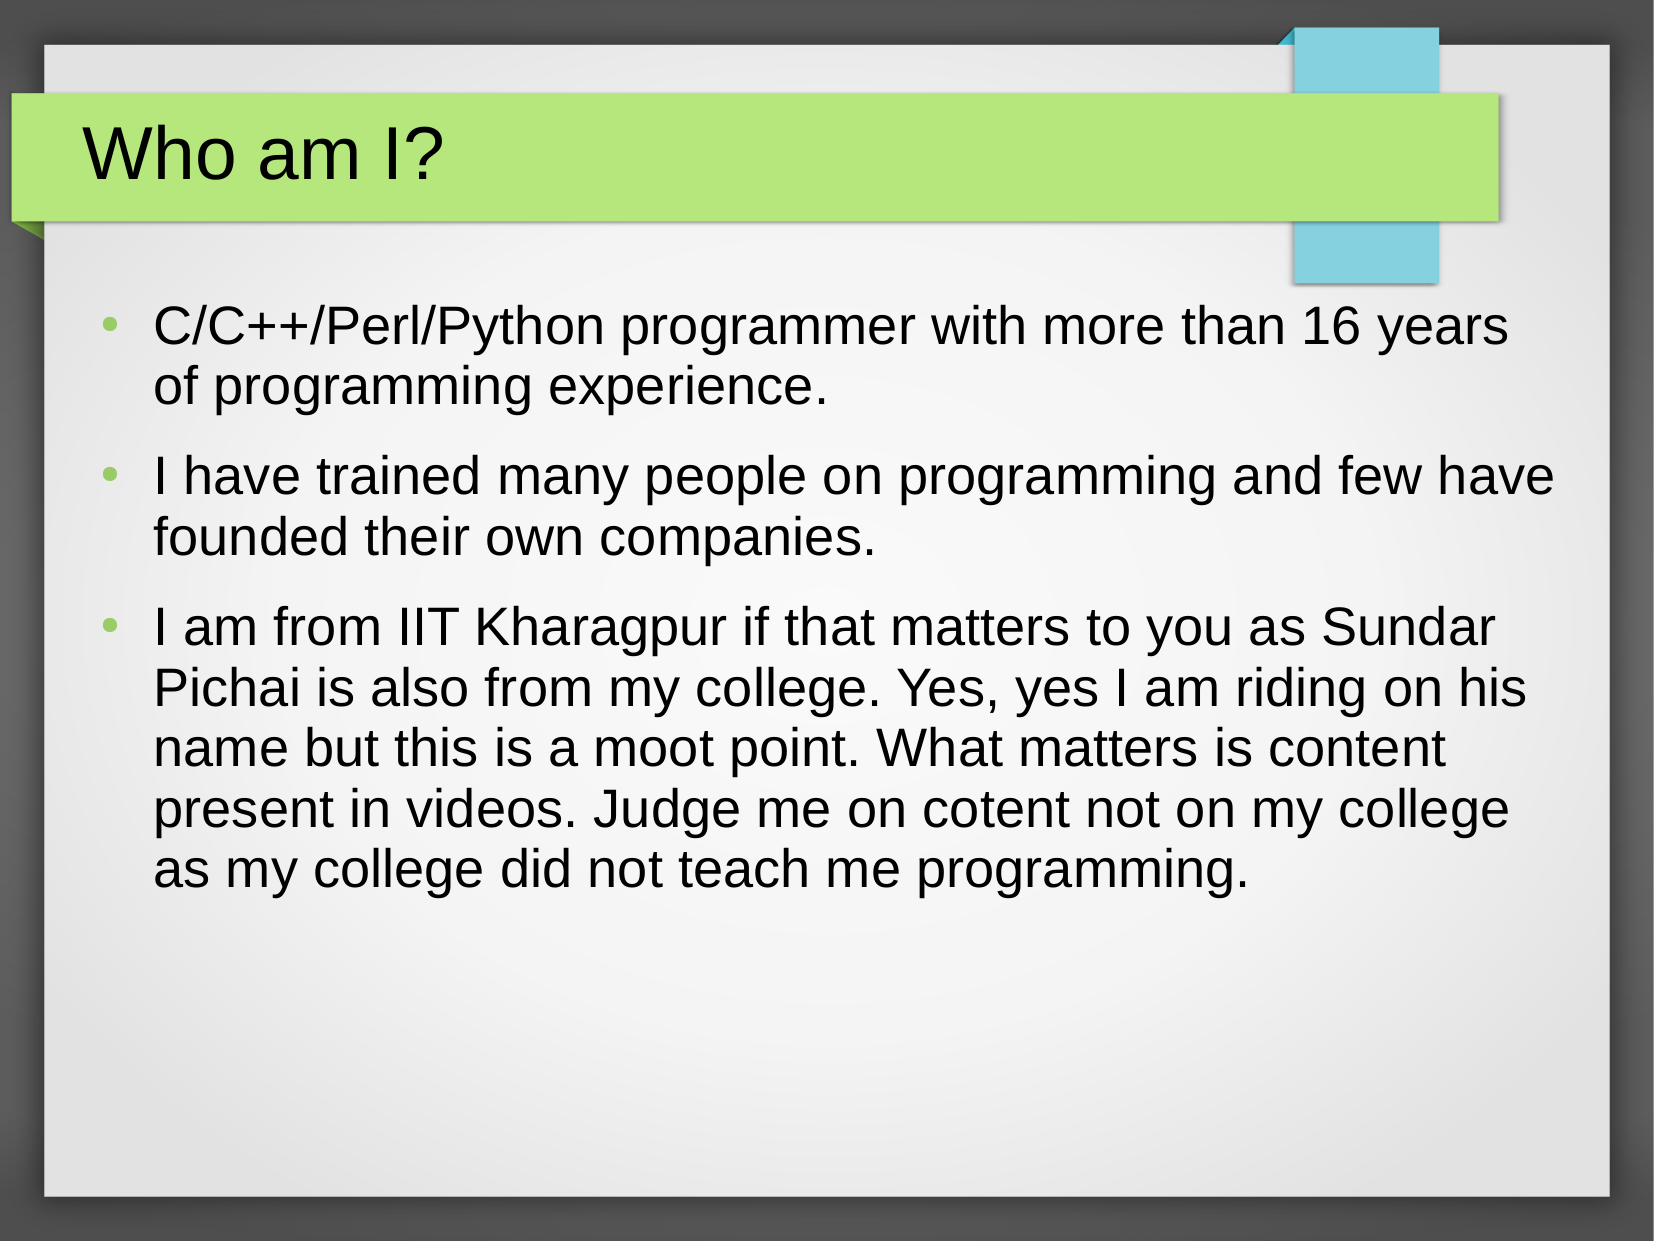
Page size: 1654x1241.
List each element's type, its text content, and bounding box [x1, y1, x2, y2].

list C/C++/Perl/Python programmer with more than 16 years of programming experience. I have trained many people on programming and few have founded their own companies. I am from IIT Kharagpur if that matters to you as Sundar Pichai is also from my college. Yes, yes I am riding on his name but this is a moot point. What matters is content present in videos. Judge me on cotent not on my college as my college did not teach me programming. [82, 295, 1571, 1015]
title Who am I? [82, 94, 1264, 213]
picture [0, 0, 1654, 1241]
